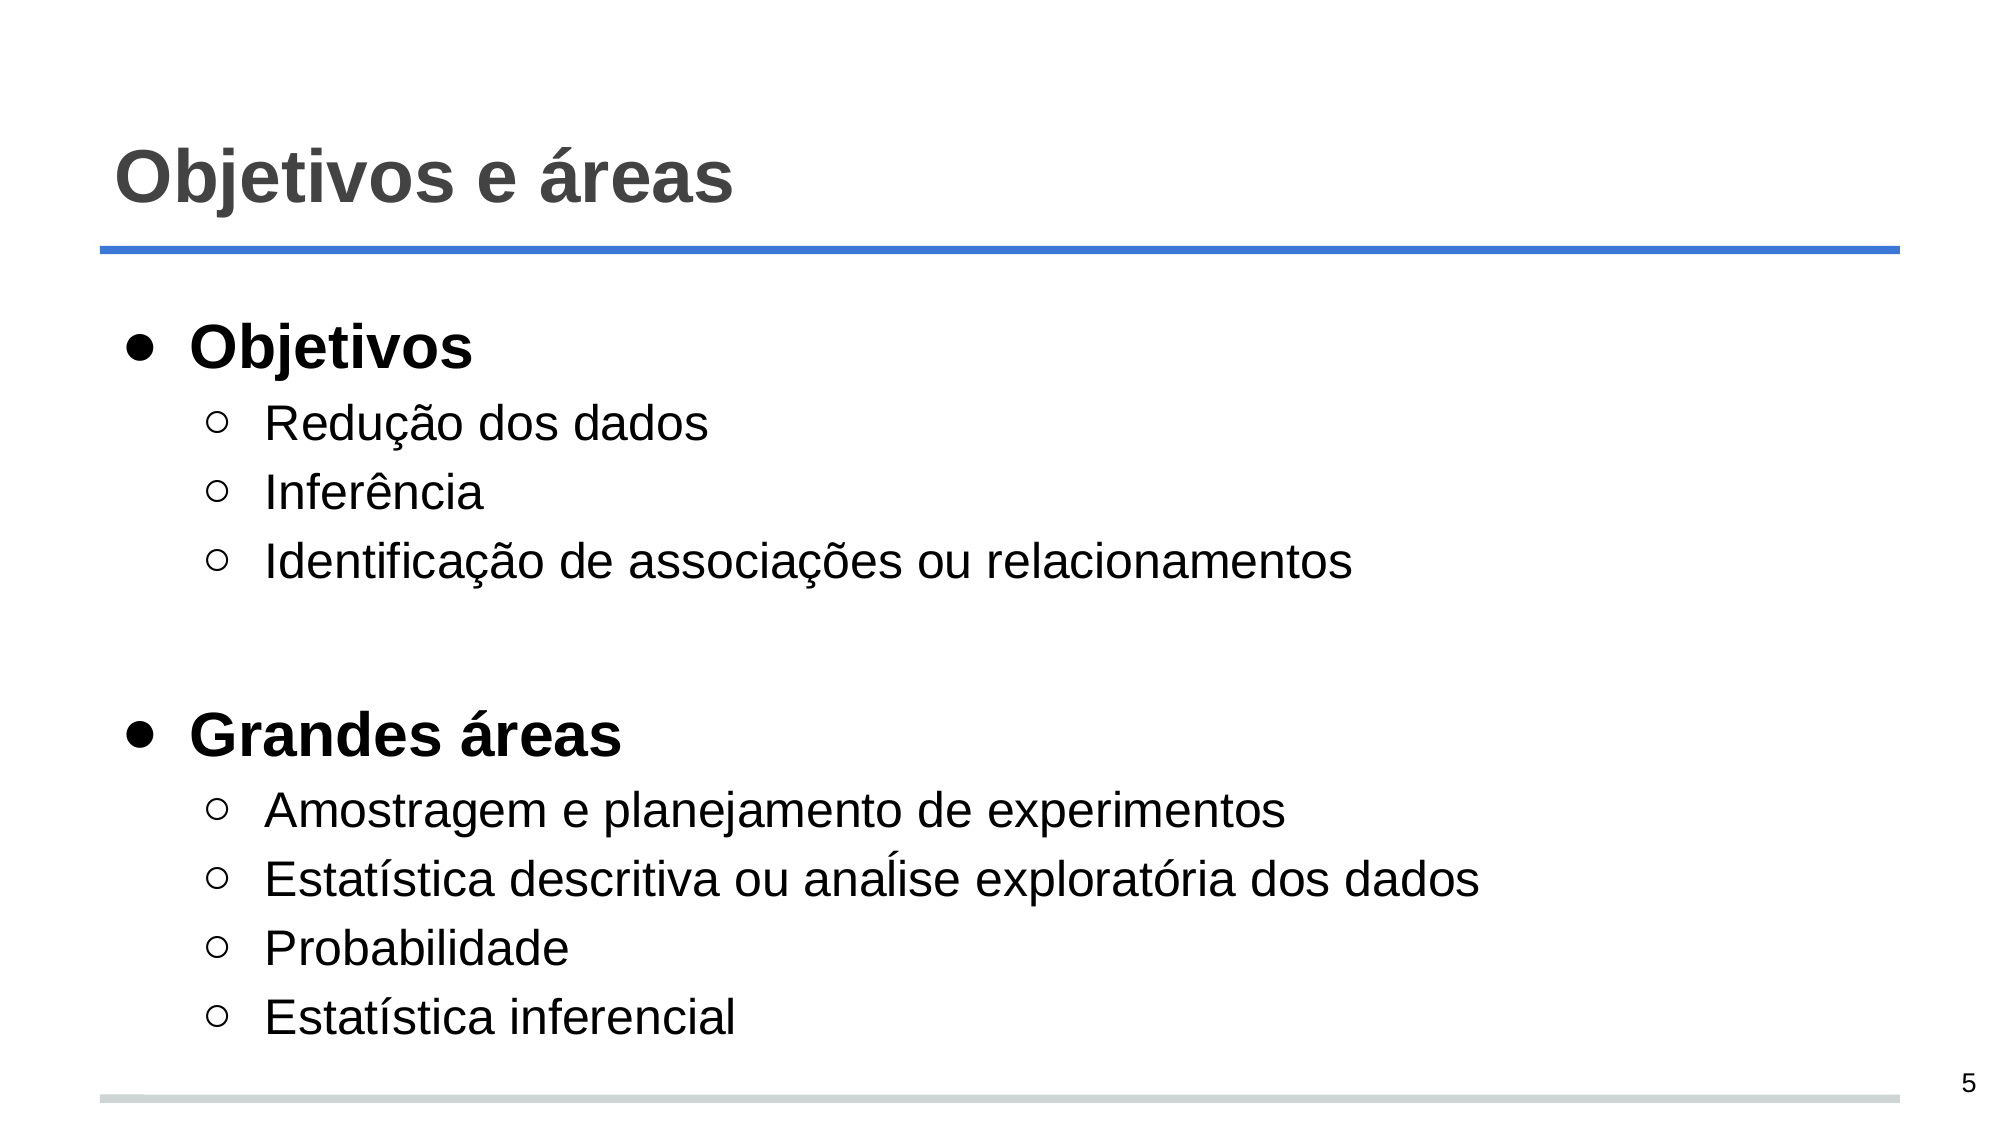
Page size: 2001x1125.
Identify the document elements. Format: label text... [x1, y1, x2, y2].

slide_number <number> [1871, 1038, 1992, 1125]
title Objetivos e áreas [99, 45, 1900, 233]
list Objetivos Redução dos dados Inferência Identificação de associações ou relacionamentos Grandes áreas Amostragem e planejamento de experimentos Estatística descritiva ou anaĺise exploratória dos dados Probabilidade Estatística inferencial [99, 262, 1900, 1078]
